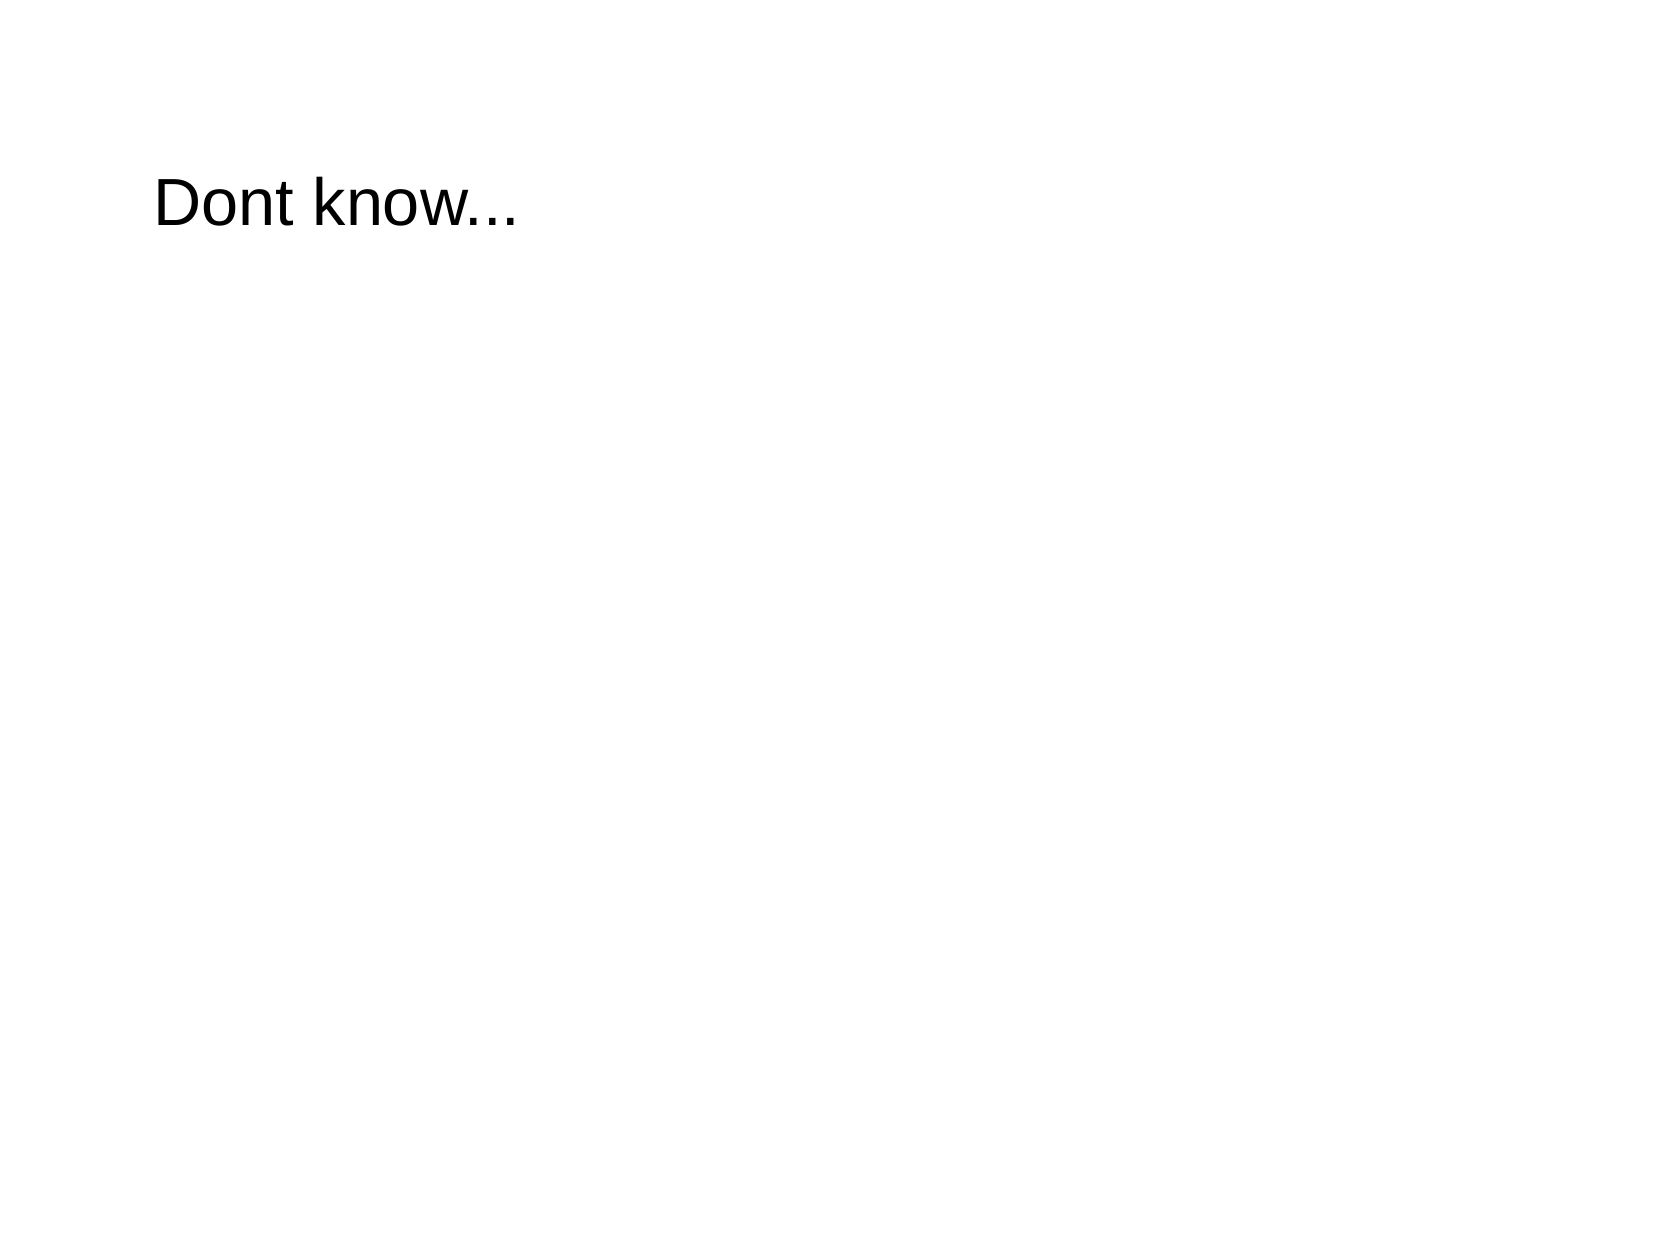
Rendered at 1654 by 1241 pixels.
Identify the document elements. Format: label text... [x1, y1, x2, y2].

list Dont know... [82, 165, 1571, 1109]
